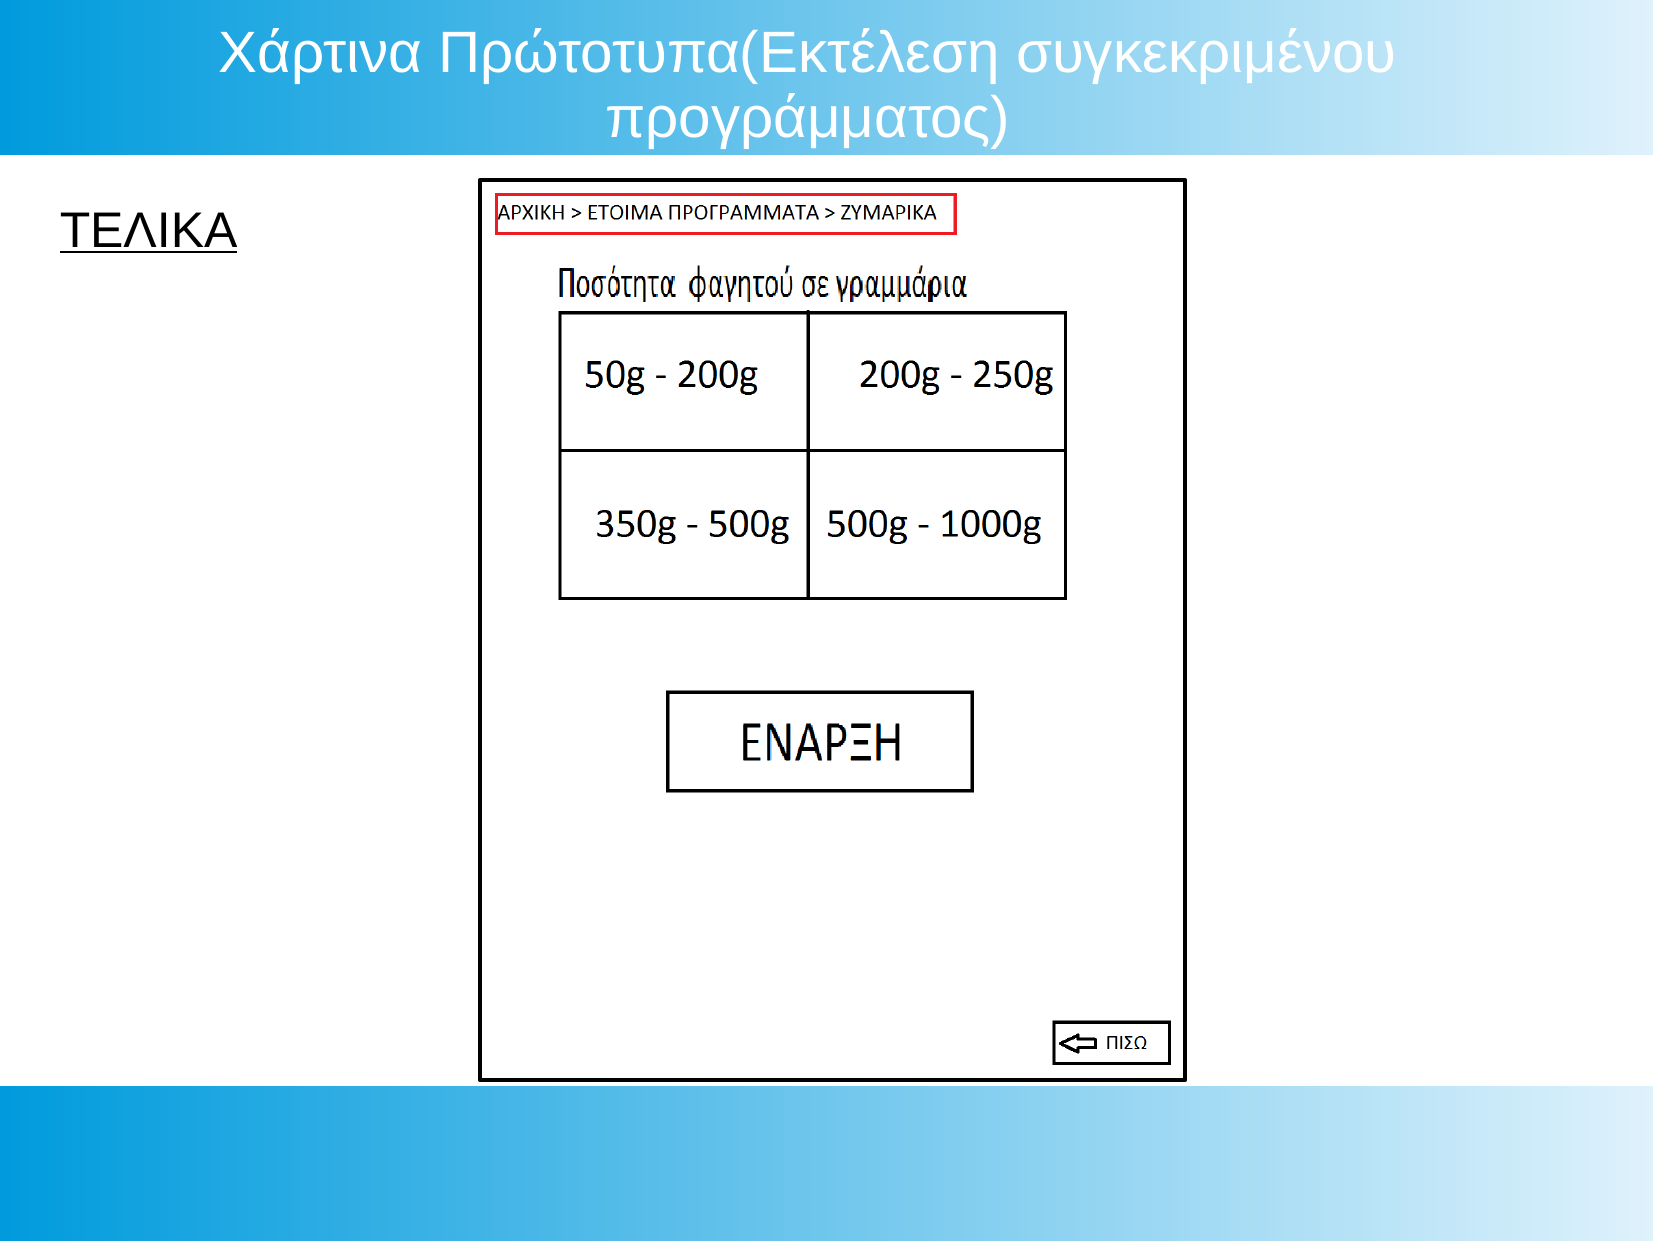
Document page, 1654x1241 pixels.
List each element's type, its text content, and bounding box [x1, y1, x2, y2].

picture [495, 188, 1171, 1066]
title Χάρτινα Πρώτοτυπα(Εκτέλεση συγκεκριμένου προγράμματος) [30, 19, 1586, 151]
text_box ΤΕΛΙΚΑ [45, 195, 676, 266]
